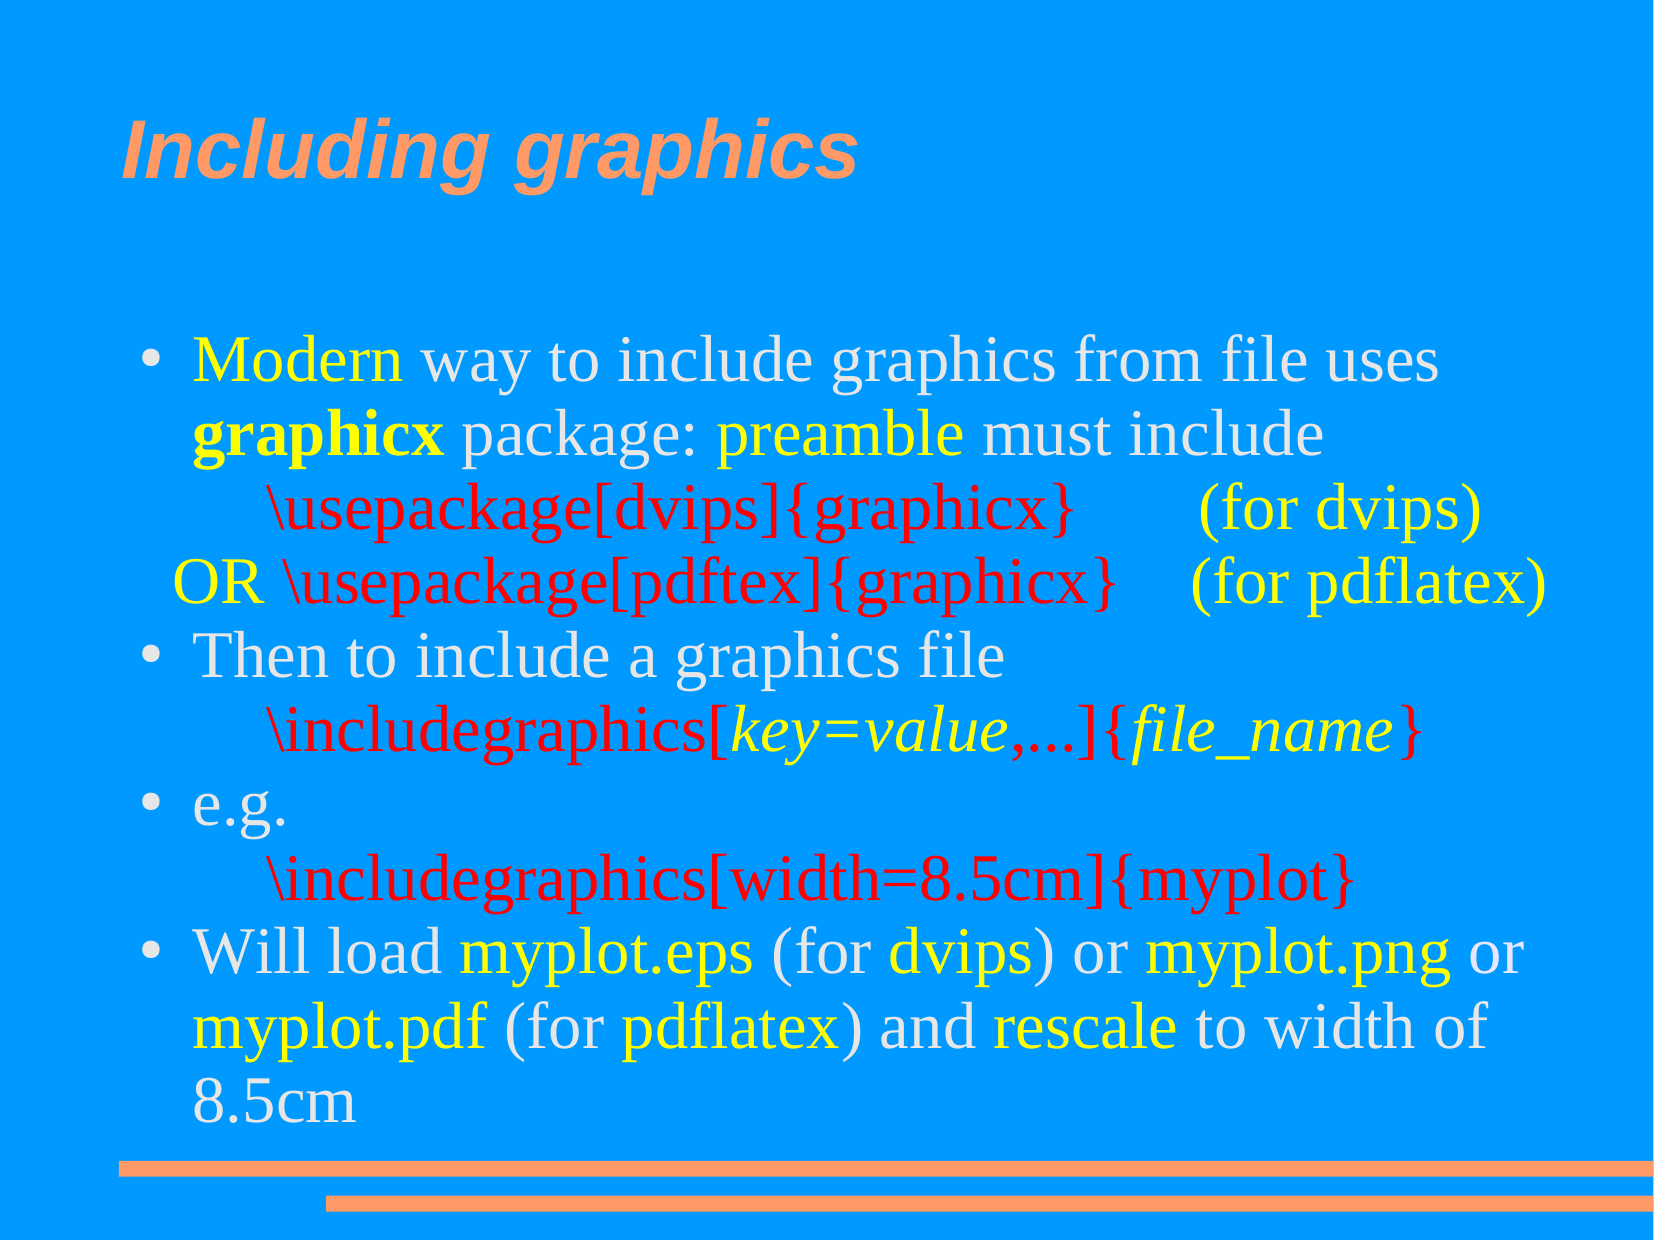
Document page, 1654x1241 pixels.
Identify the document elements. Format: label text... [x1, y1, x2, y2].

title Including graphics [121, 46, 1534, 254]
list Modern way to include graphics from file uses graphicx package: preamble must include \usepackage[dvips]{graphicx} (for dvips) OR \usepackage[pdftex]{graphicx} (for pdflatex) Then to include a graphics file \includegraphics[key=value,...]{file_name} e.g. \includegraphics[width=8.5cm]{myplot} Will load myplot.eps (for dvips) or myplot.png or myplot.pdf (for pdflatex) and rescale to width of 8.5cm [121, 322, 1561, 1137]
